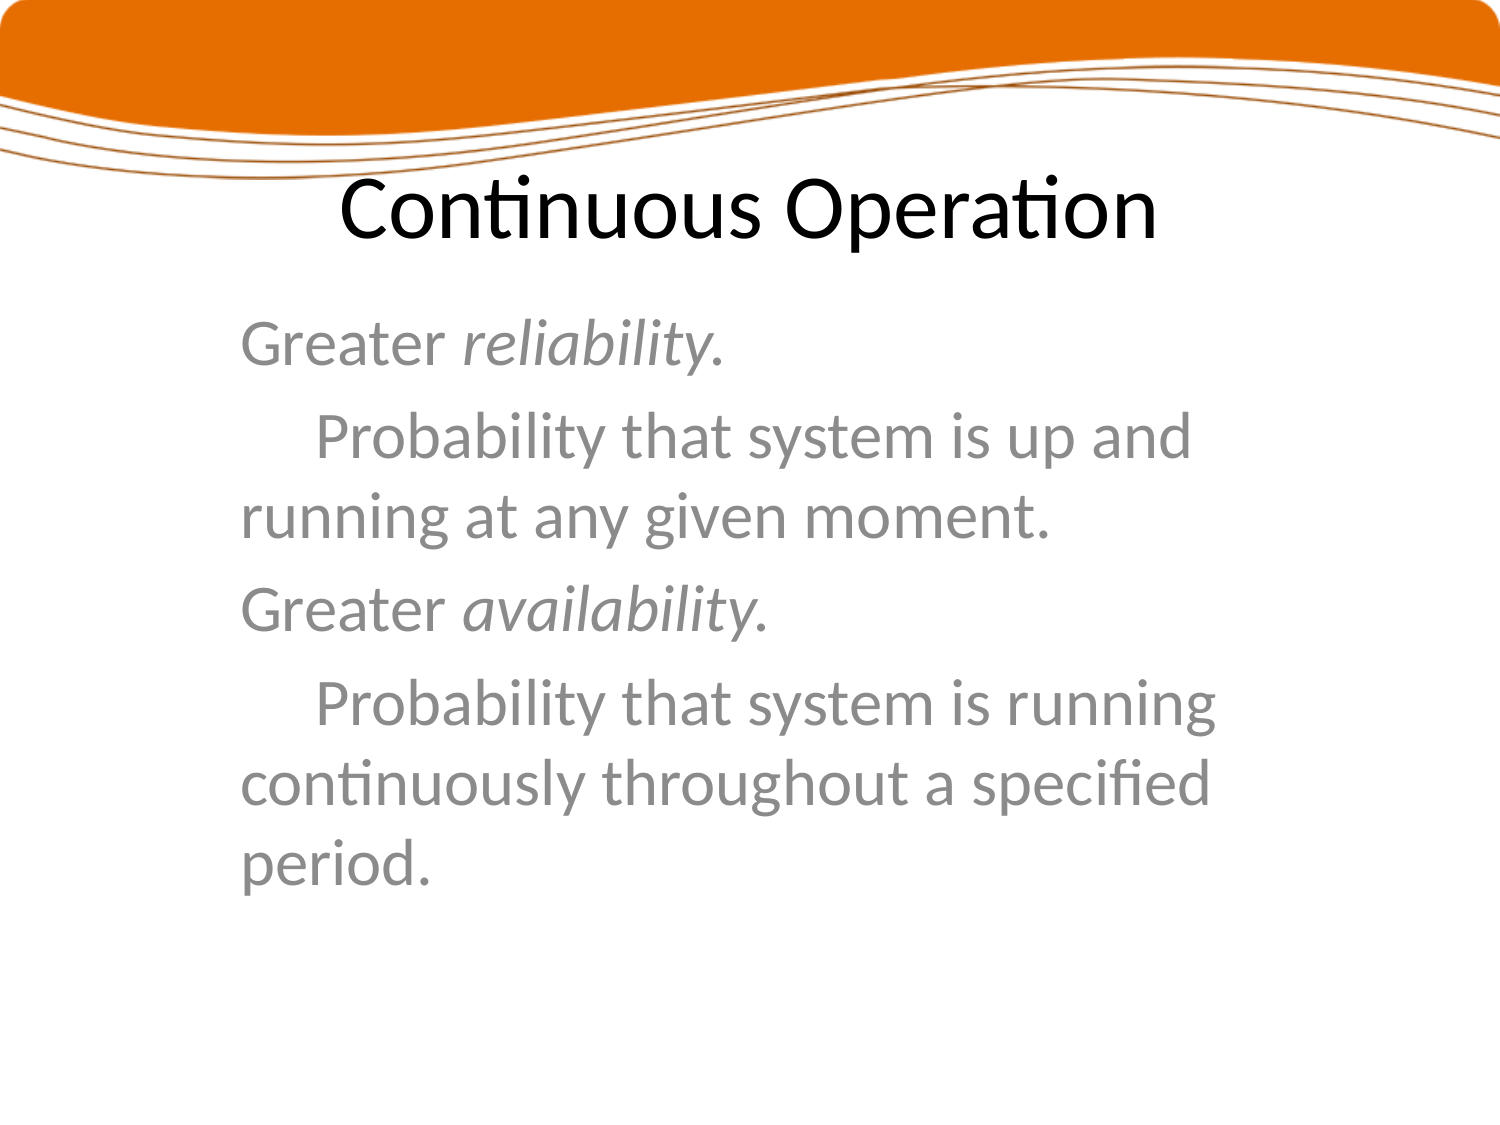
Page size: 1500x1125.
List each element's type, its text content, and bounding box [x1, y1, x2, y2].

picture [0, 0, 1500, 180]
title Continuous Operation [75, 125, 1425, 279]
subtitle Greater reliability. Probability that system is up and running at any given moment. Greater availability. Probability that system is running continuously throughout a specified period. [225, 290, 1275, 988]
